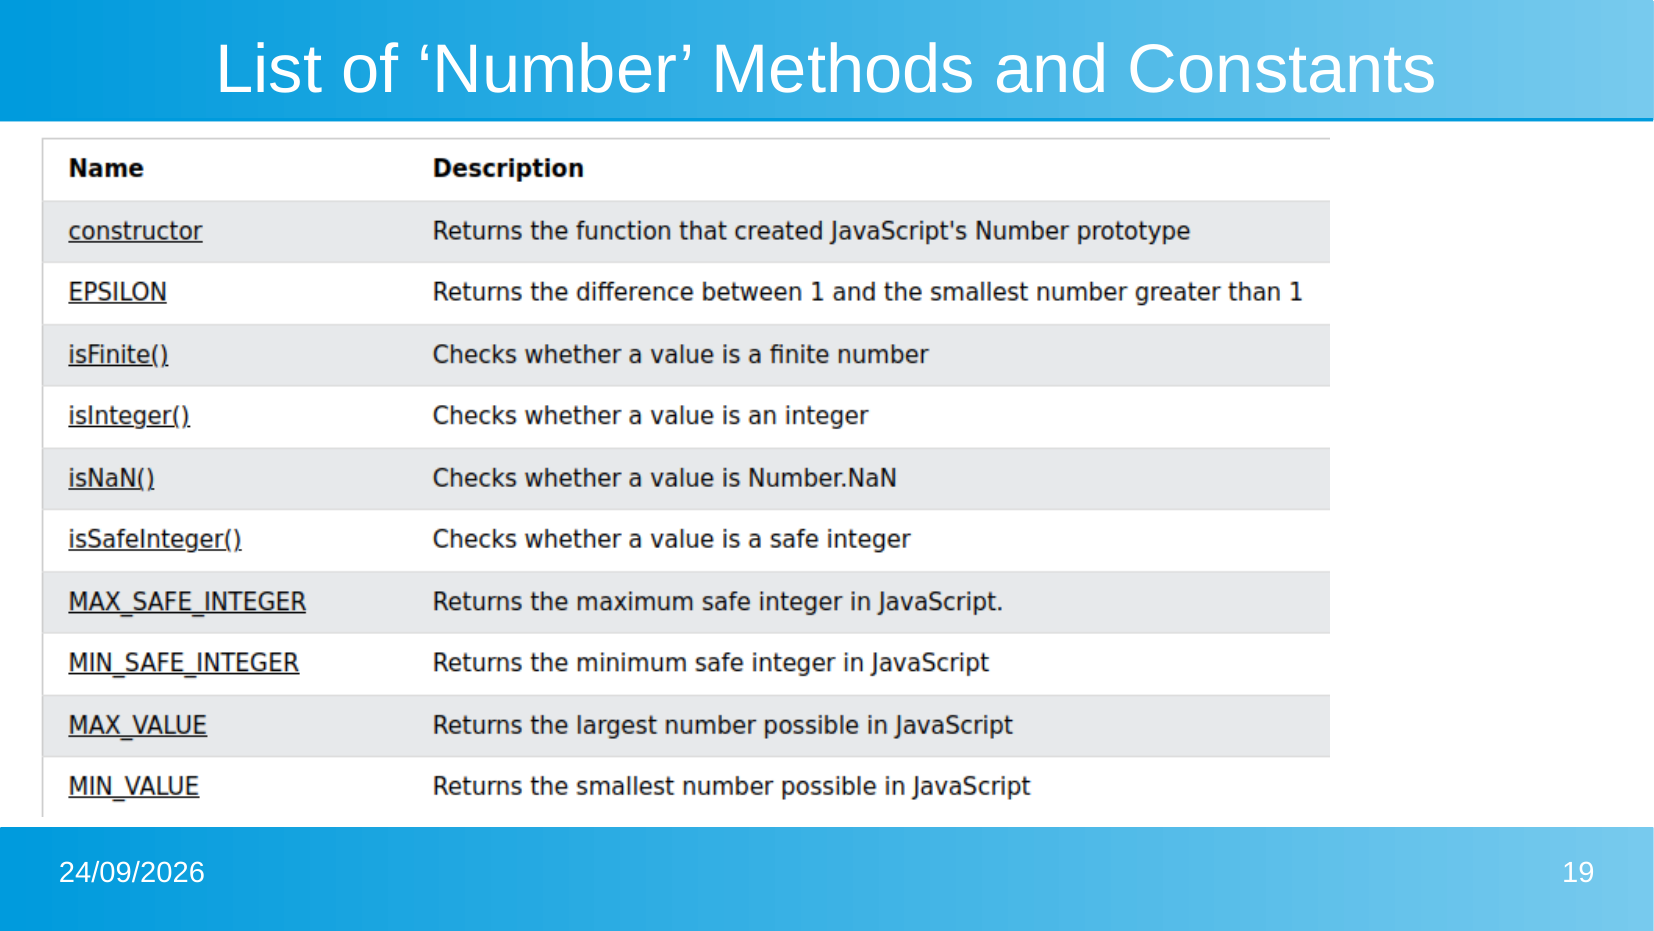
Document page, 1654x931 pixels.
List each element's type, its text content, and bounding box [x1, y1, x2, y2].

title List of ‘Number’ Methods and Constants [59, 29, 1595, 108]
picture [28, 135, 1330, 817]
